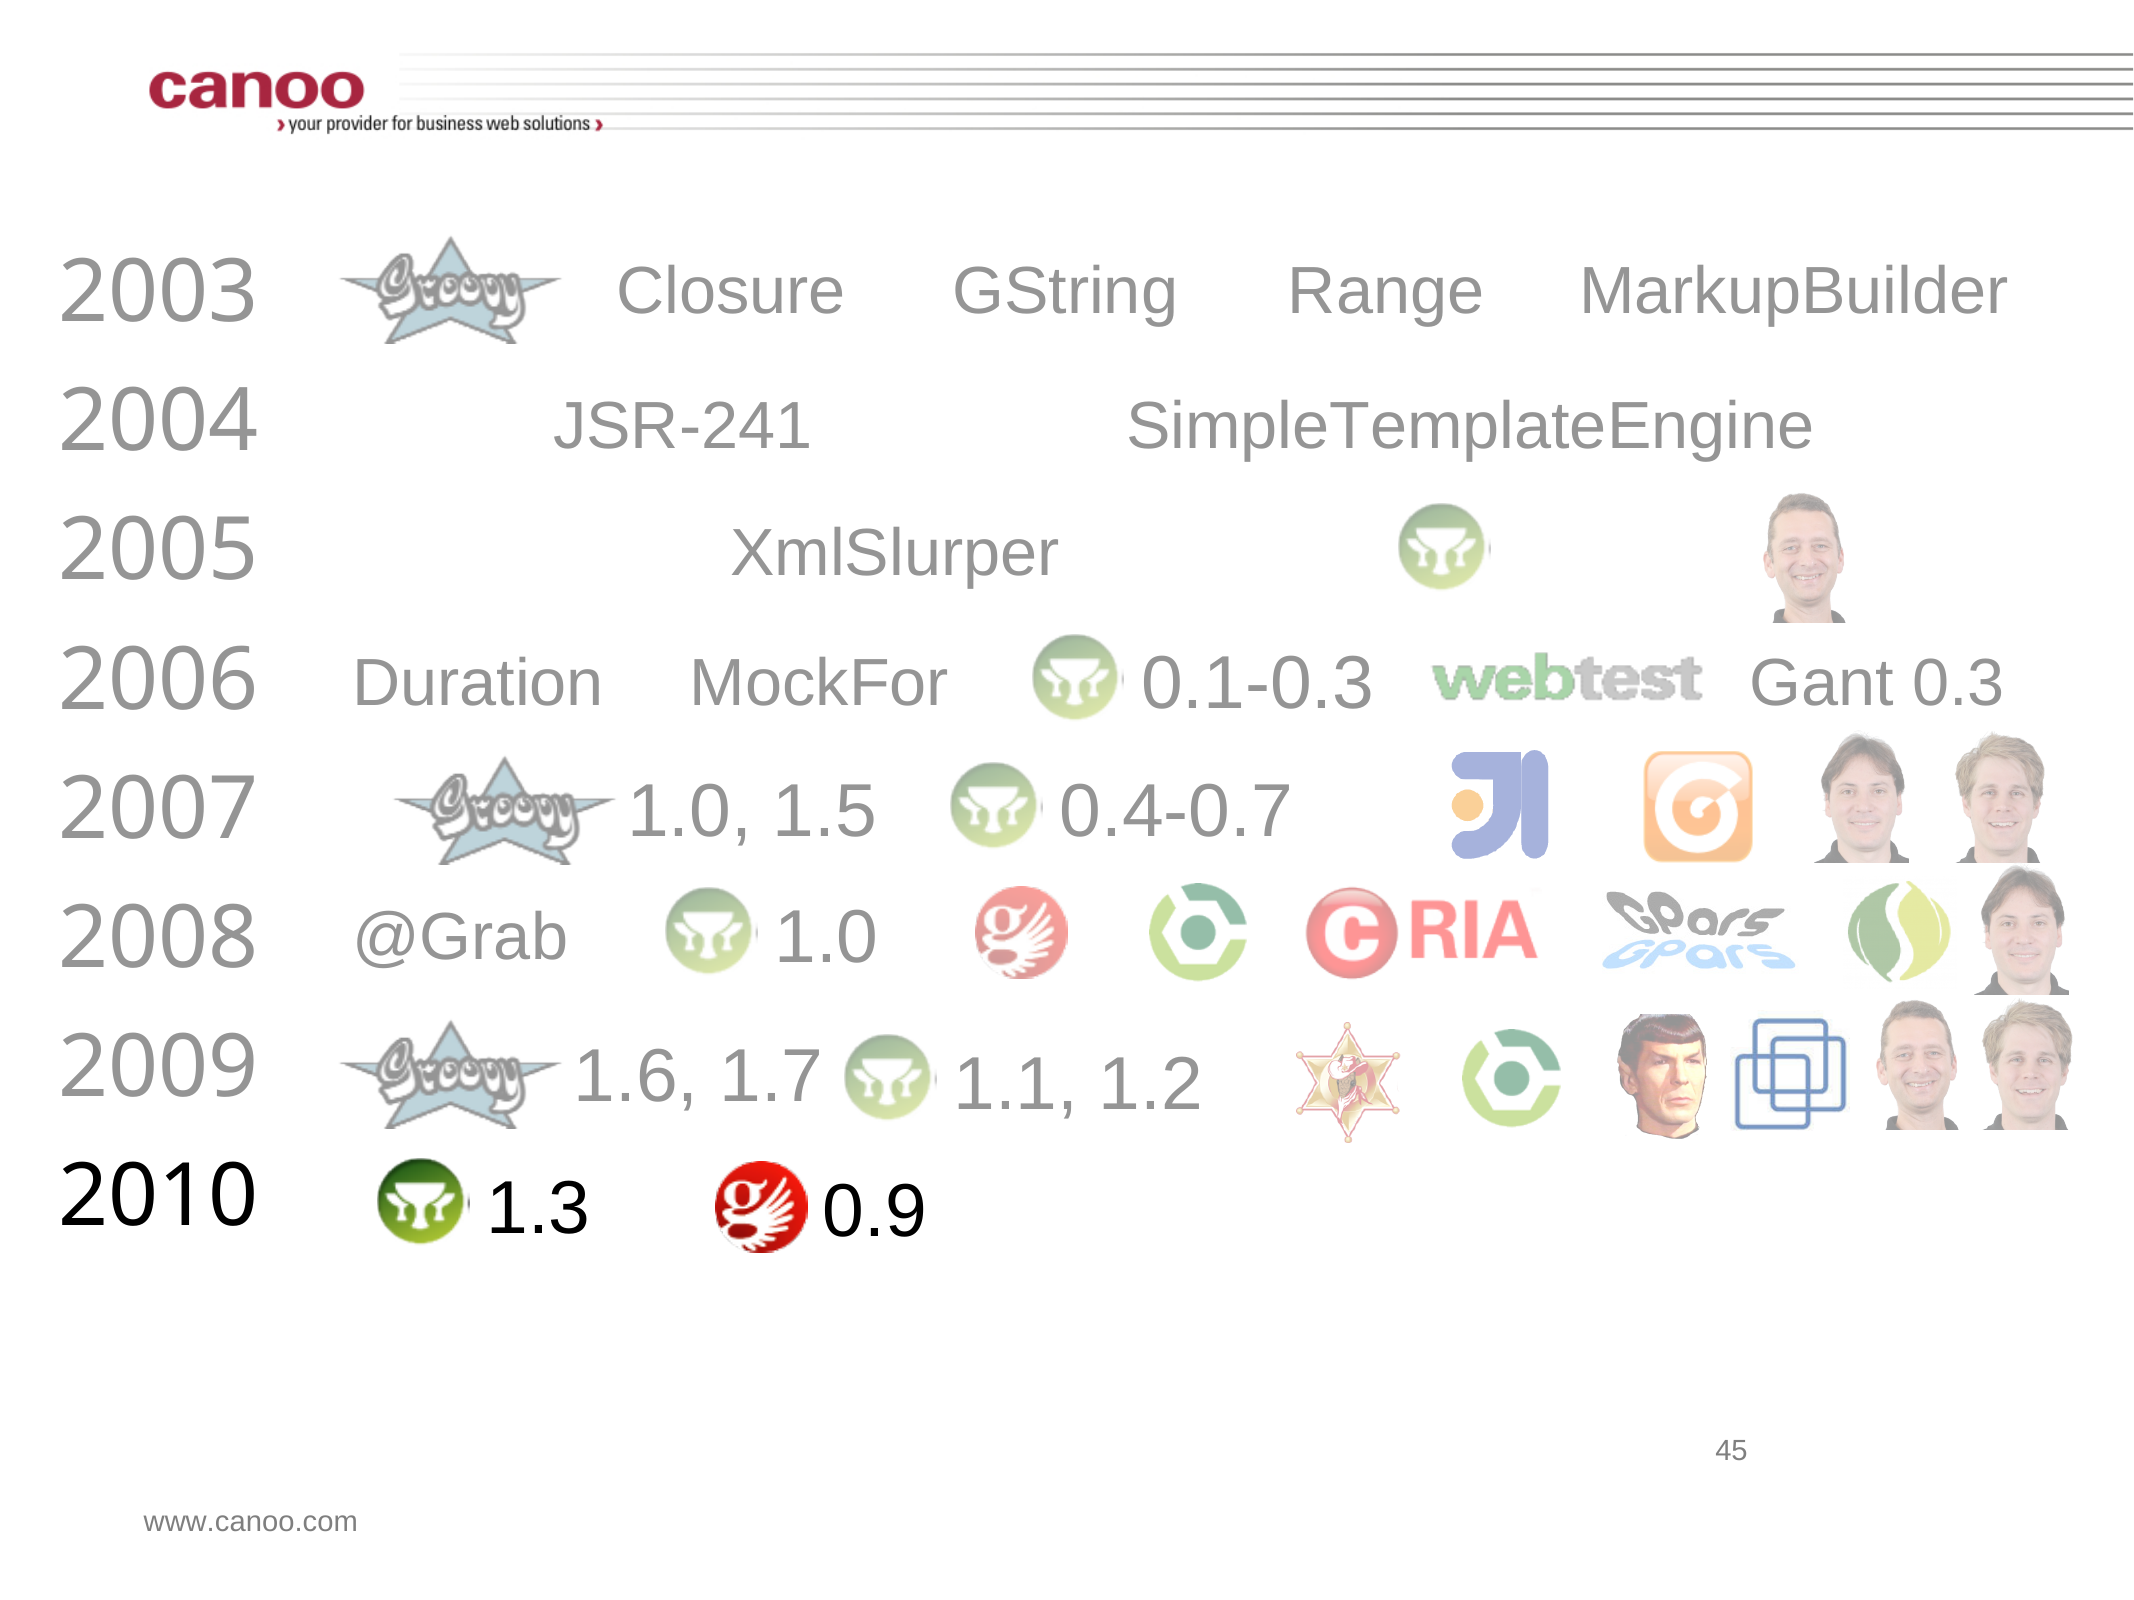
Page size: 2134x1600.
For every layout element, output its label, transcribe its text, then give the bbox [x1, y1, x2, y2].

picture [715, 1161, 808, 1253]
text_box 2010 [43, 1150, 297, 1251]
text_box <number> [1705, 1423, 1758, 1474]
picture [377, 1158, 470, 1248]
text_box 1.3 [471, 1150, 606, 1256]
picture [37, 225, 2101, 1150]
picture [0, 21, 2134, 188]
text_box 0.9 [807, 1154, 942, 1260]
